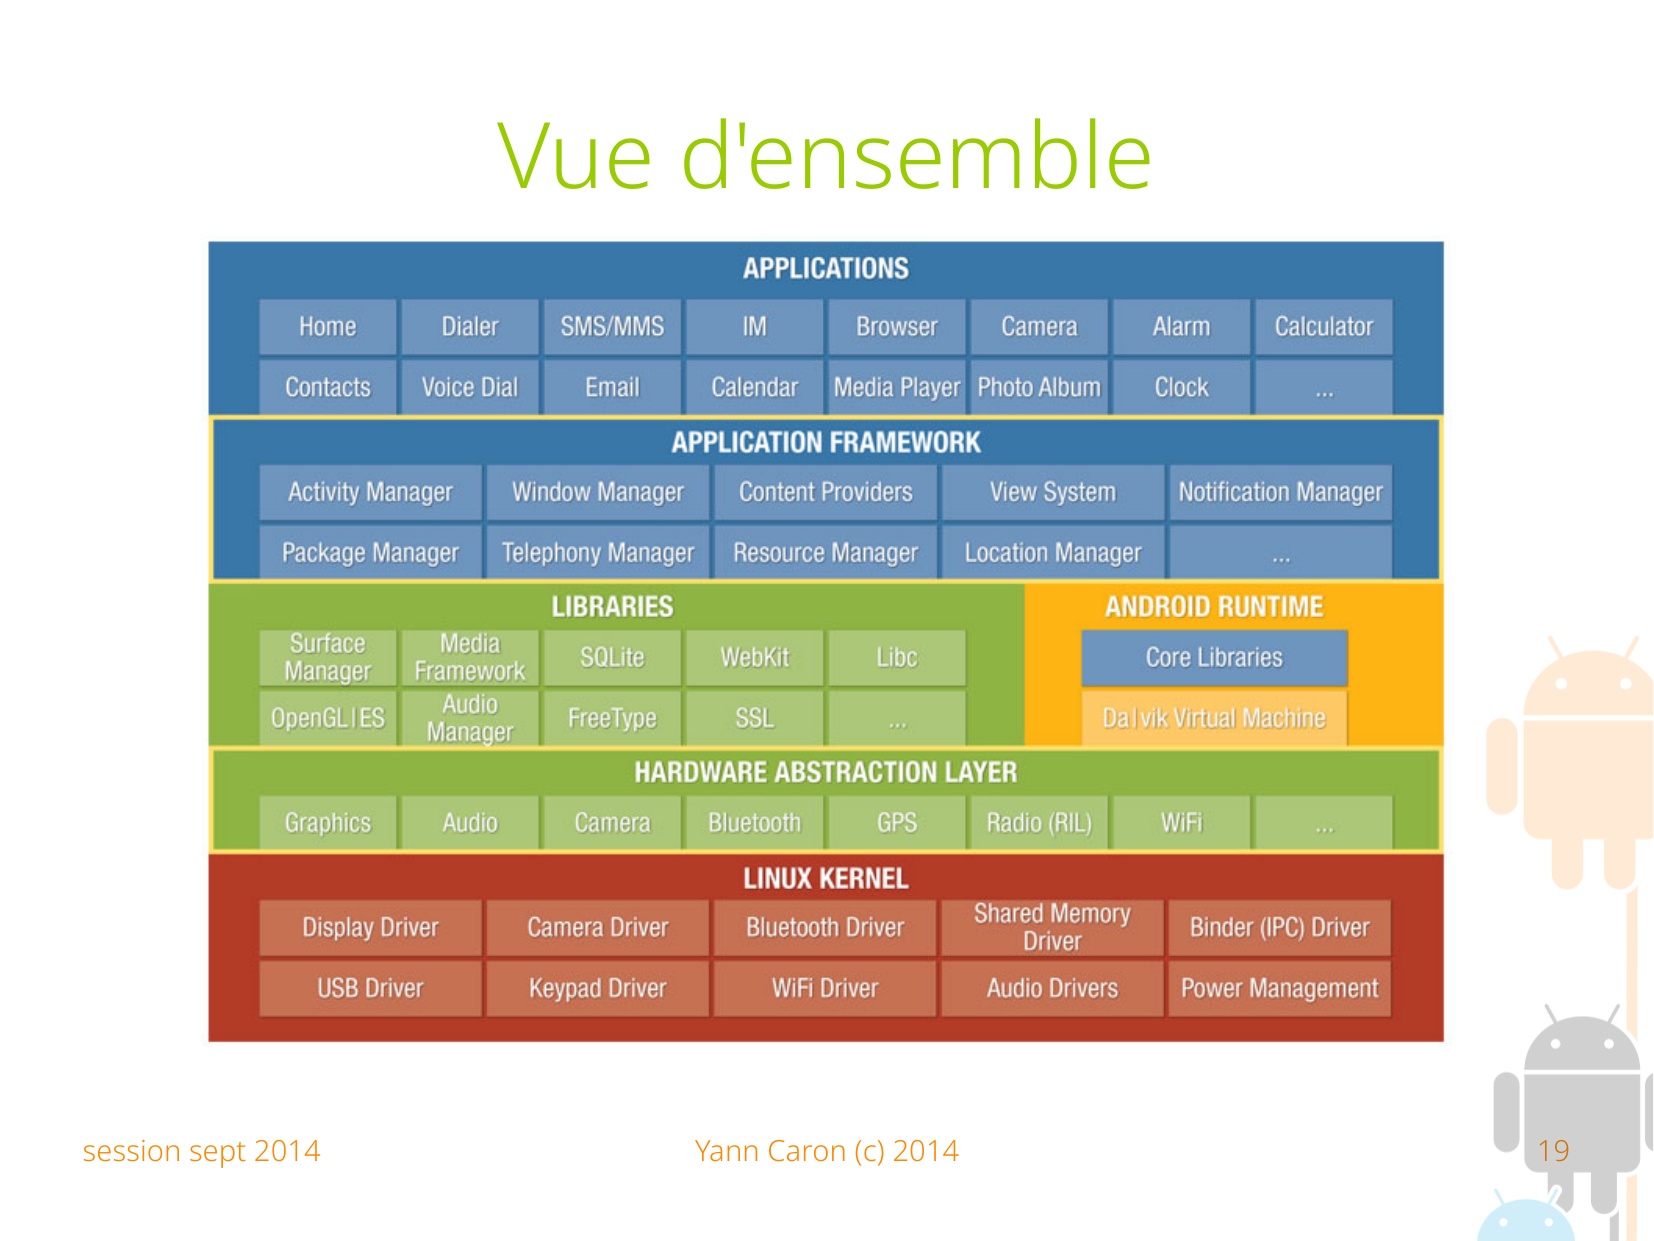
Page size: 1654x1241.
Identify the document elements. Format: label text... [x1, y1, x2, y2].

title Vue d'ensemble [82, 49, 1571, 257]
picture [201, 234, 1654, 1241]
